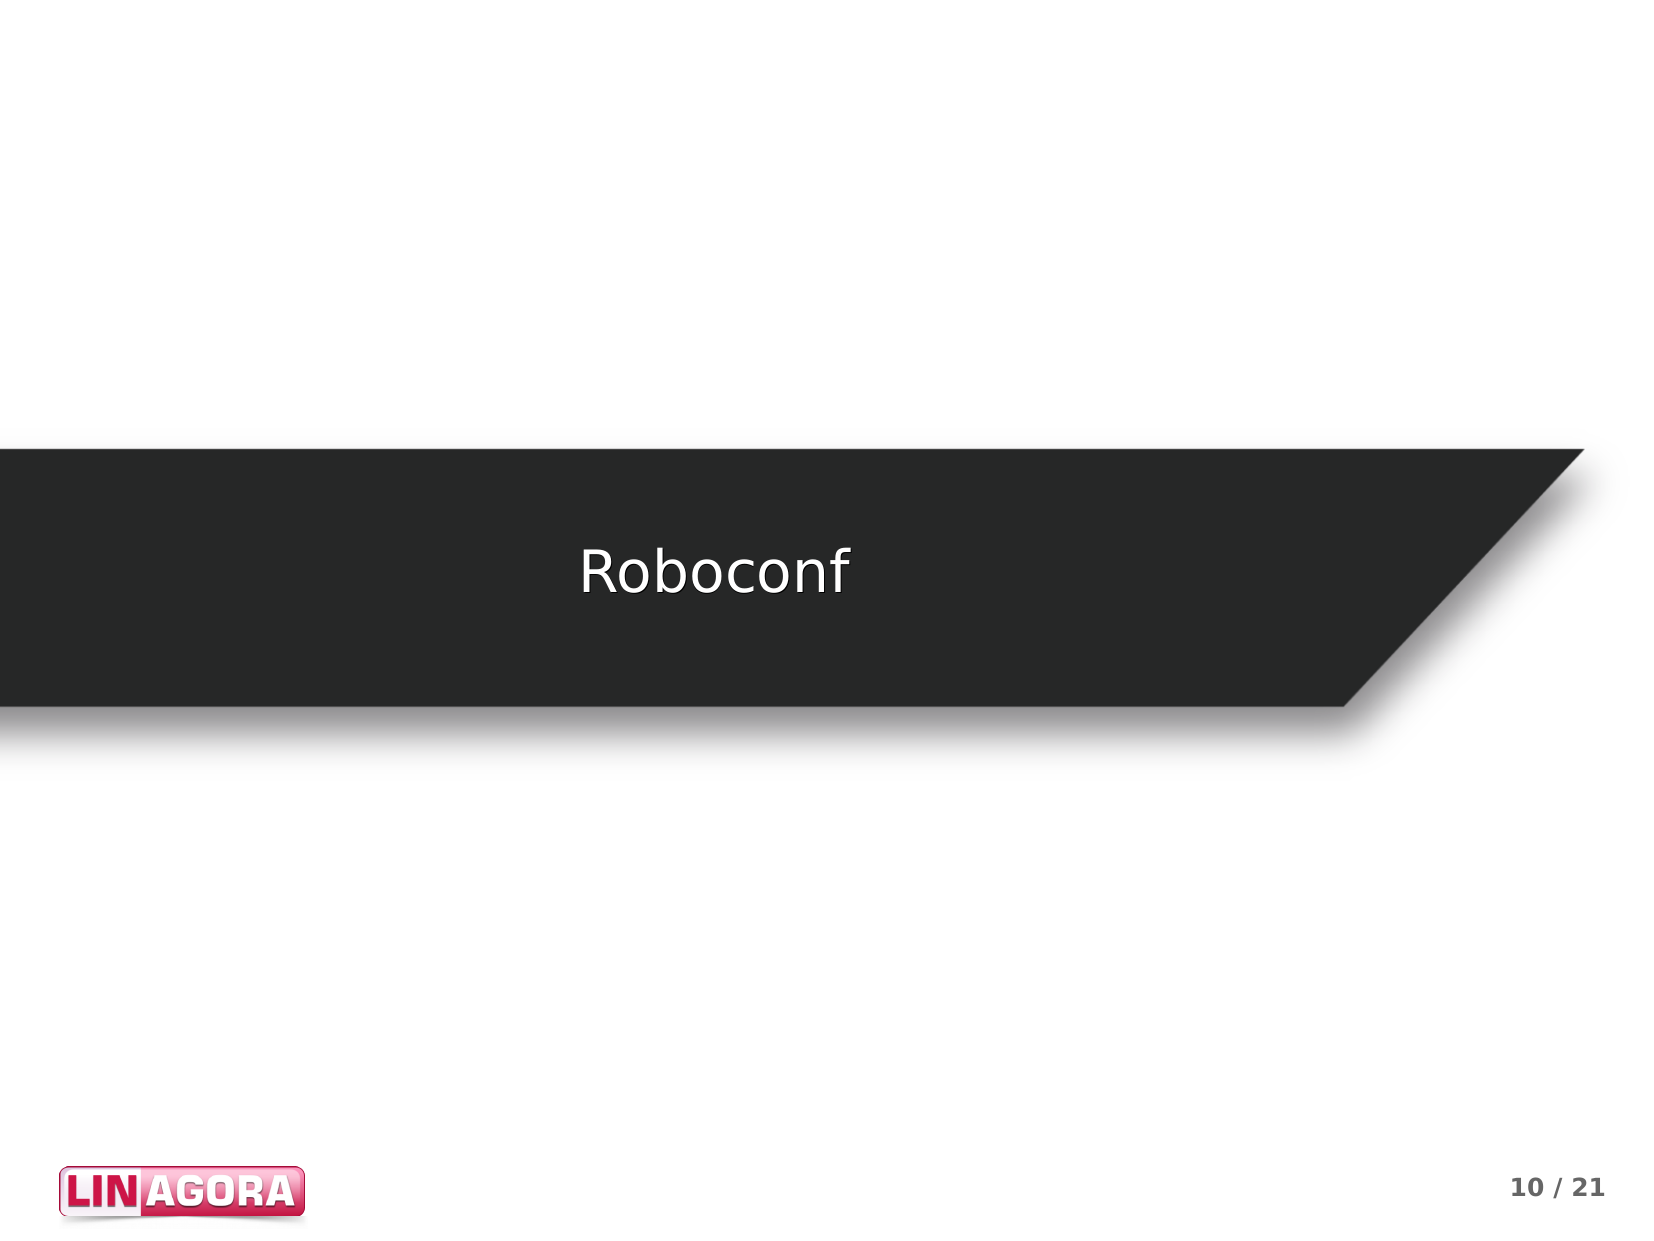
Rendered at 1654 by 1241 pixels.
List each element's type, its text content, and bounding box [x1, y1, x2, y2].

picture [59, 1166, 308, 1229]
title Roboconf [82, 460, 1347, 686]
picture [0, 416, 1630, 792]
